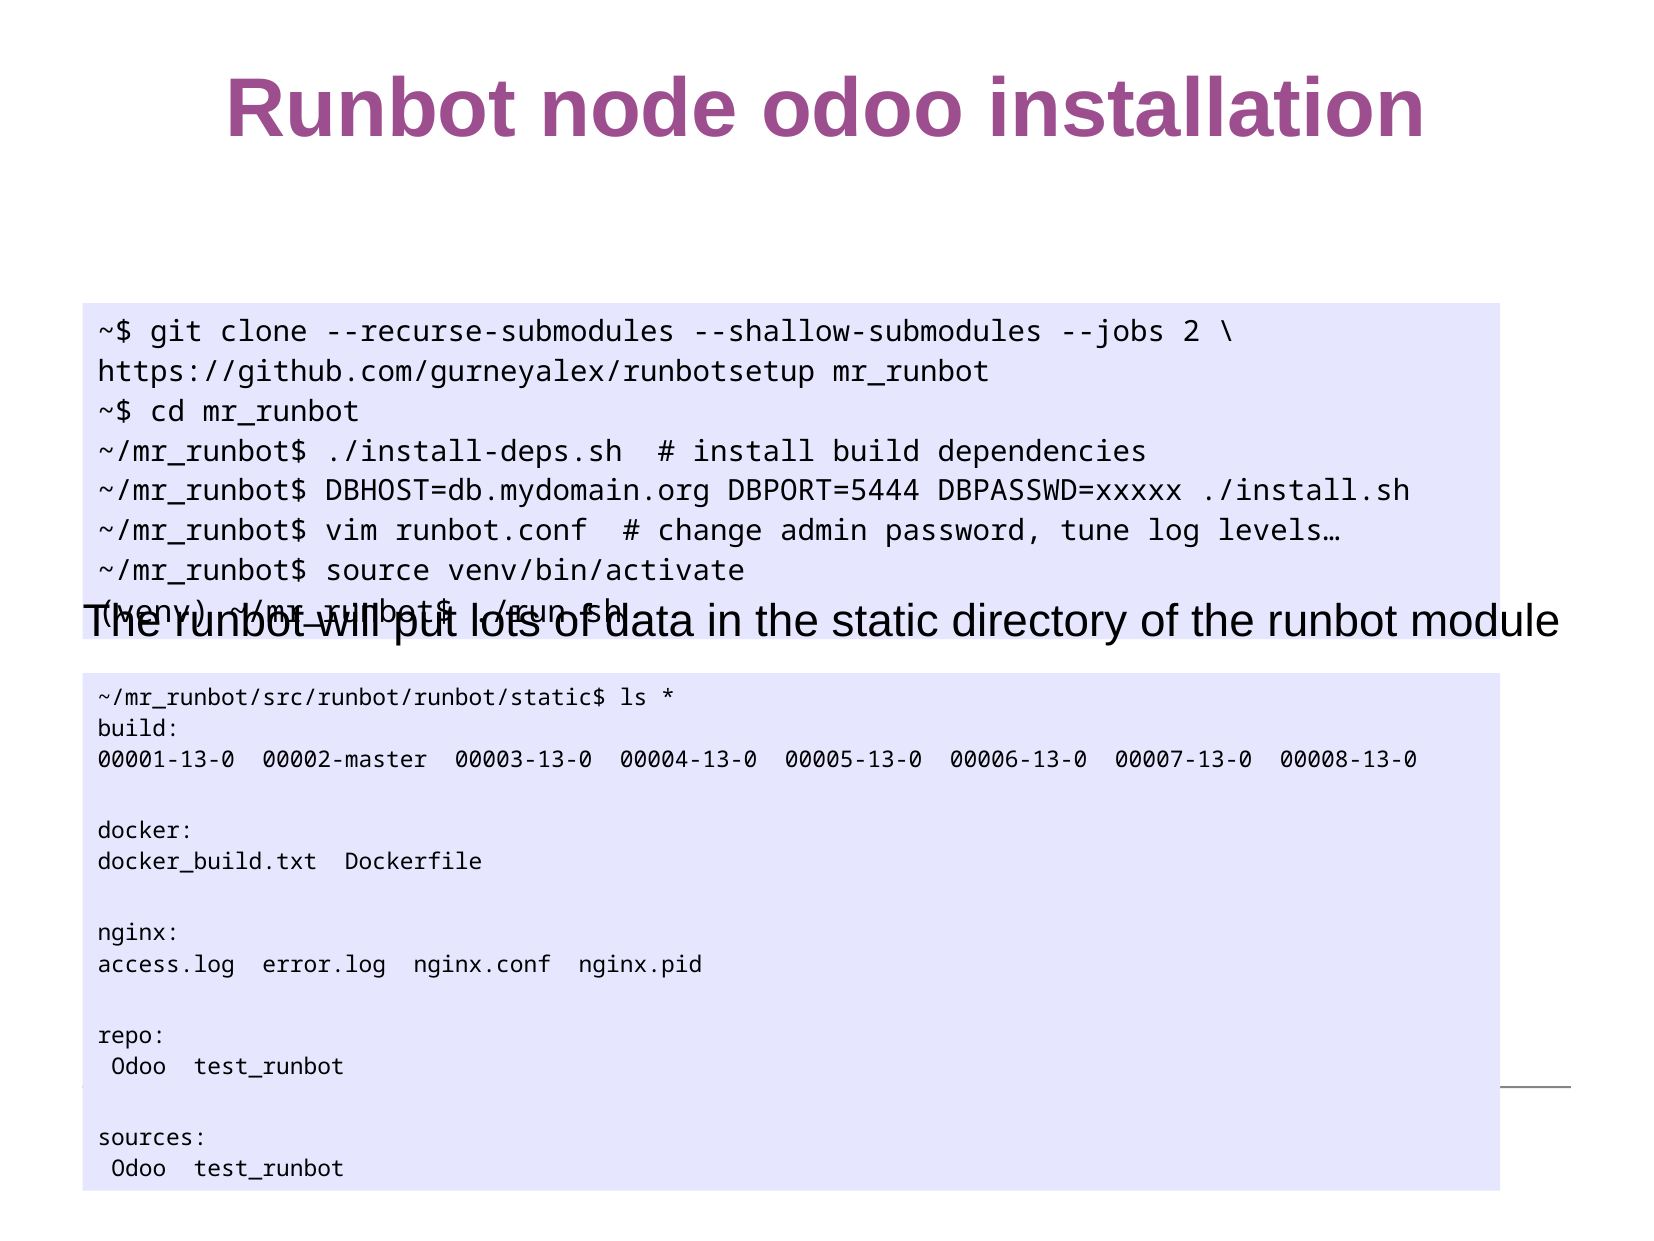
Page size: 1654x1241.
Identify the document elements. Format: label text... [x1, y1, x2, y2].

list The runbot will put lots of data in the static directory of the runbot module [82, 590, 1571, 686]
text_box ~/mr_runbot/src/runbot/runbot/static$ ls * build: 00001-13-0 00002-master 00003-13-0 00004-13-0 00005-13-0 00006-13-0 00007-13-0 00008-13-0 docker: docker_build.txt Dockerfile nginx: access.log error.log nginx.conf nginx.pid repo: Odoo test_runbot sources: Odoo test_runbot [82, 673, 1501, 1103]
text_box ~$ git clone --recurse-submodules --shallow-submodules --jobs 2 \ https://github.com/gurneyalex/runbotsetup mr_runbot ~$ cd mr_runbot ~/mr_runbot$ ./install-deps.sh # install build dependencies ~/mr_runbot$ DBHOST=db.mydomain.org DBPORT=5444 DBPASSWD=xxxxx ./install.sh ~/mr_runbot$ vim runbot.conf # change admin password, tune log levels… ~/mr_runbot$ source venv/bin/activate (venv) ~/mr_runbot$ ./run.sh [82, 303, 1501, 583]
title Runbot node odoo installation [82, 0, 1571, 207]
